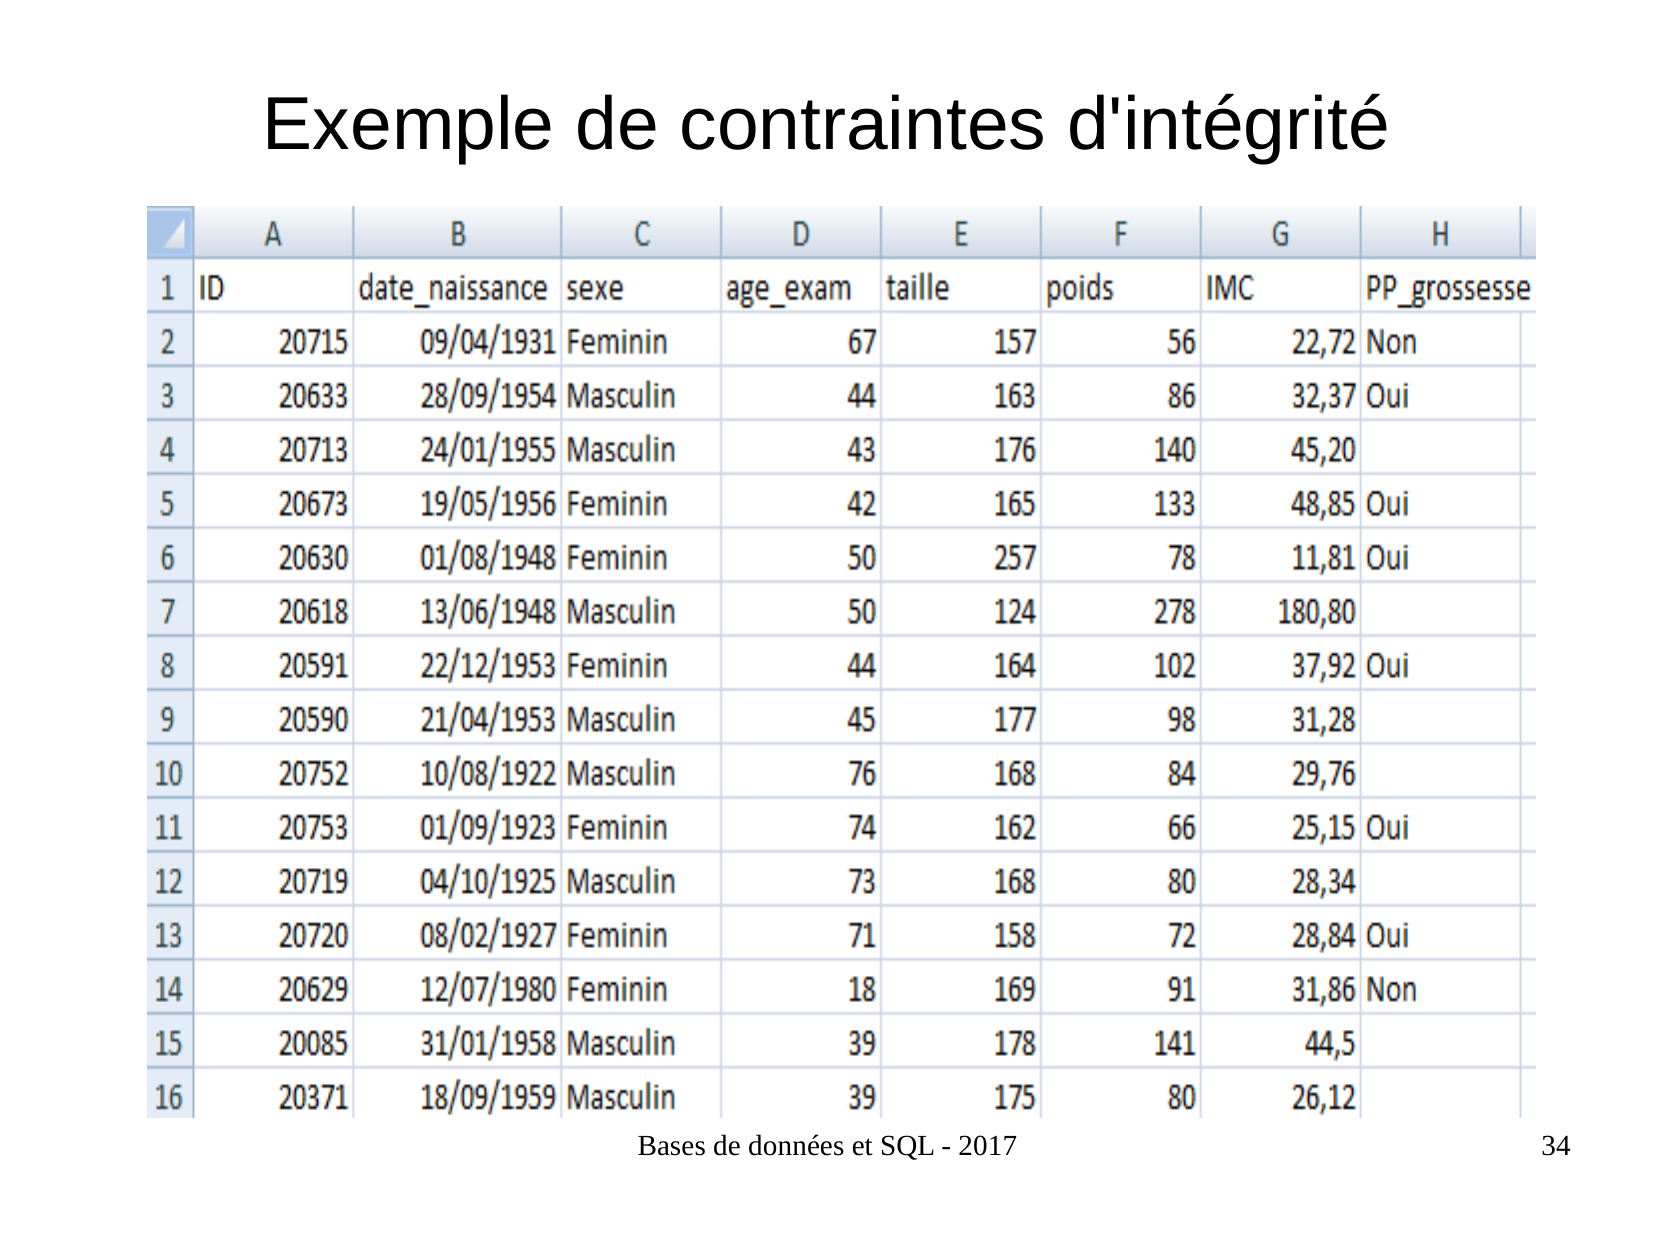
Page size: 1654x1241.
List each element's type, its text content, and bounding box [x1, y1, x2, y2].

title Exemple de contraintes d'intégrité [82, 27, 1571, 220]
picture [147, 220, 1536, 1118]
